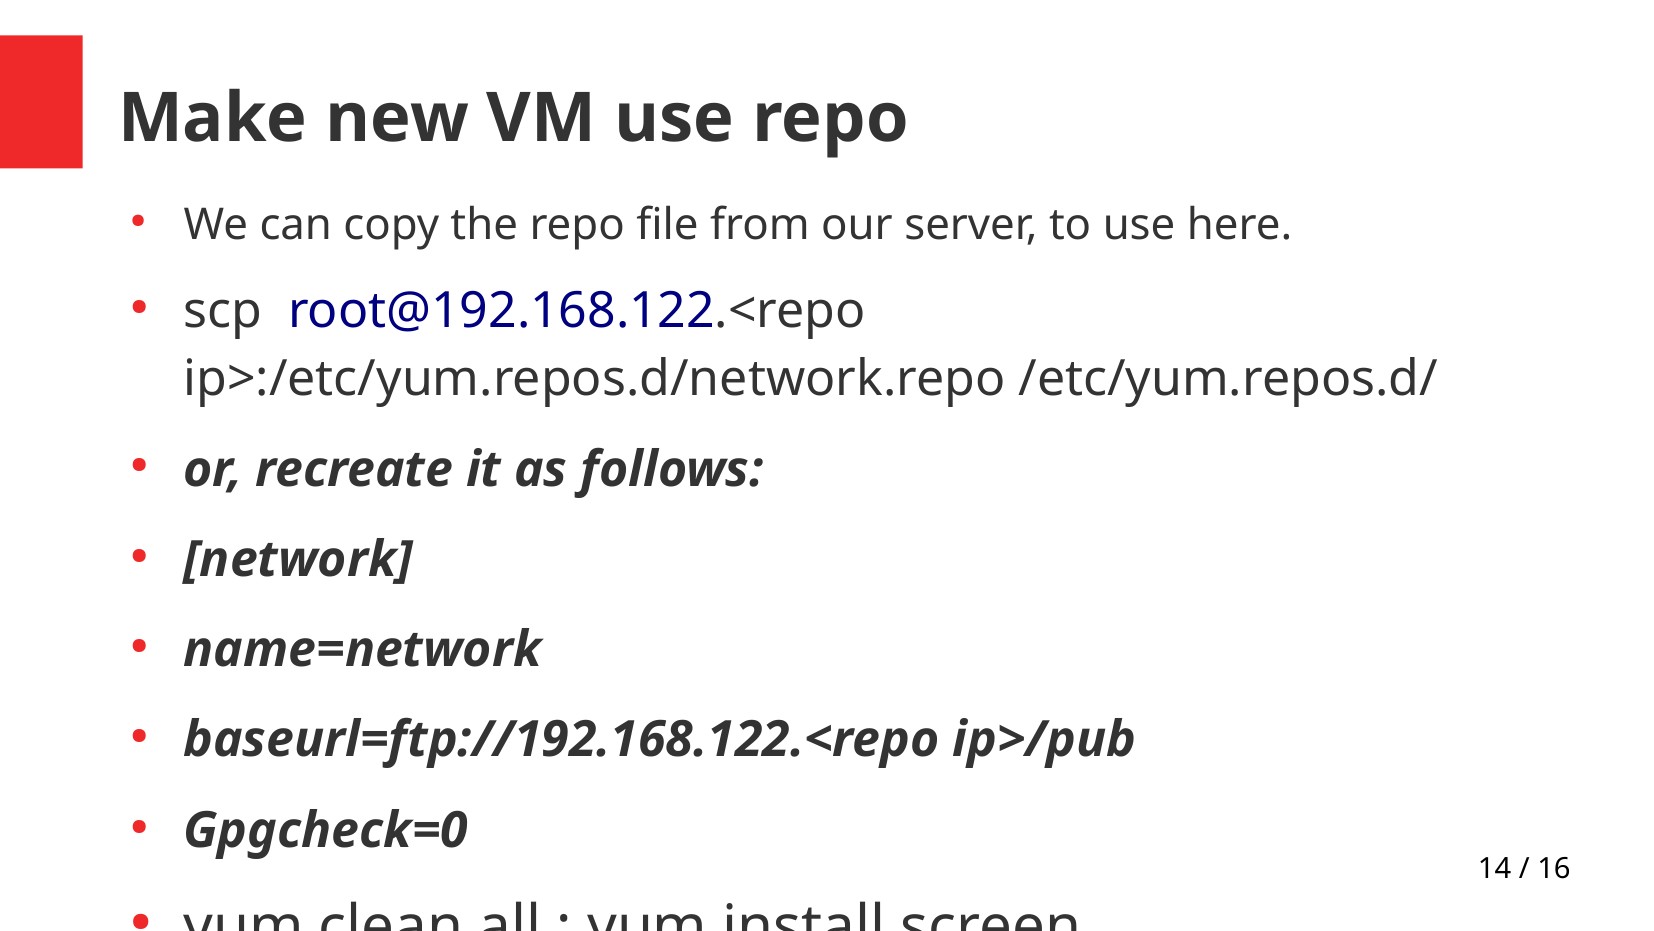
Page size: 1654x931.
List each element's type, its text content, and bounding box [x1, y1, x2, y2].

list We can copy the repo file from our server, to use here. scp root@192.168.122.<repo ip>:/etc/yum.repos.d/network.repo /etc/yum.repos.d/ or, recreate it as follows: [network] name=network baseurl=ftp://192.168.122.<repo ip>/pub Gpgcheck=0 yum clean all ; yum install screen [112, 192, 1531, 889]
title Make new VM use repo [118, 37, 1571, 193]
